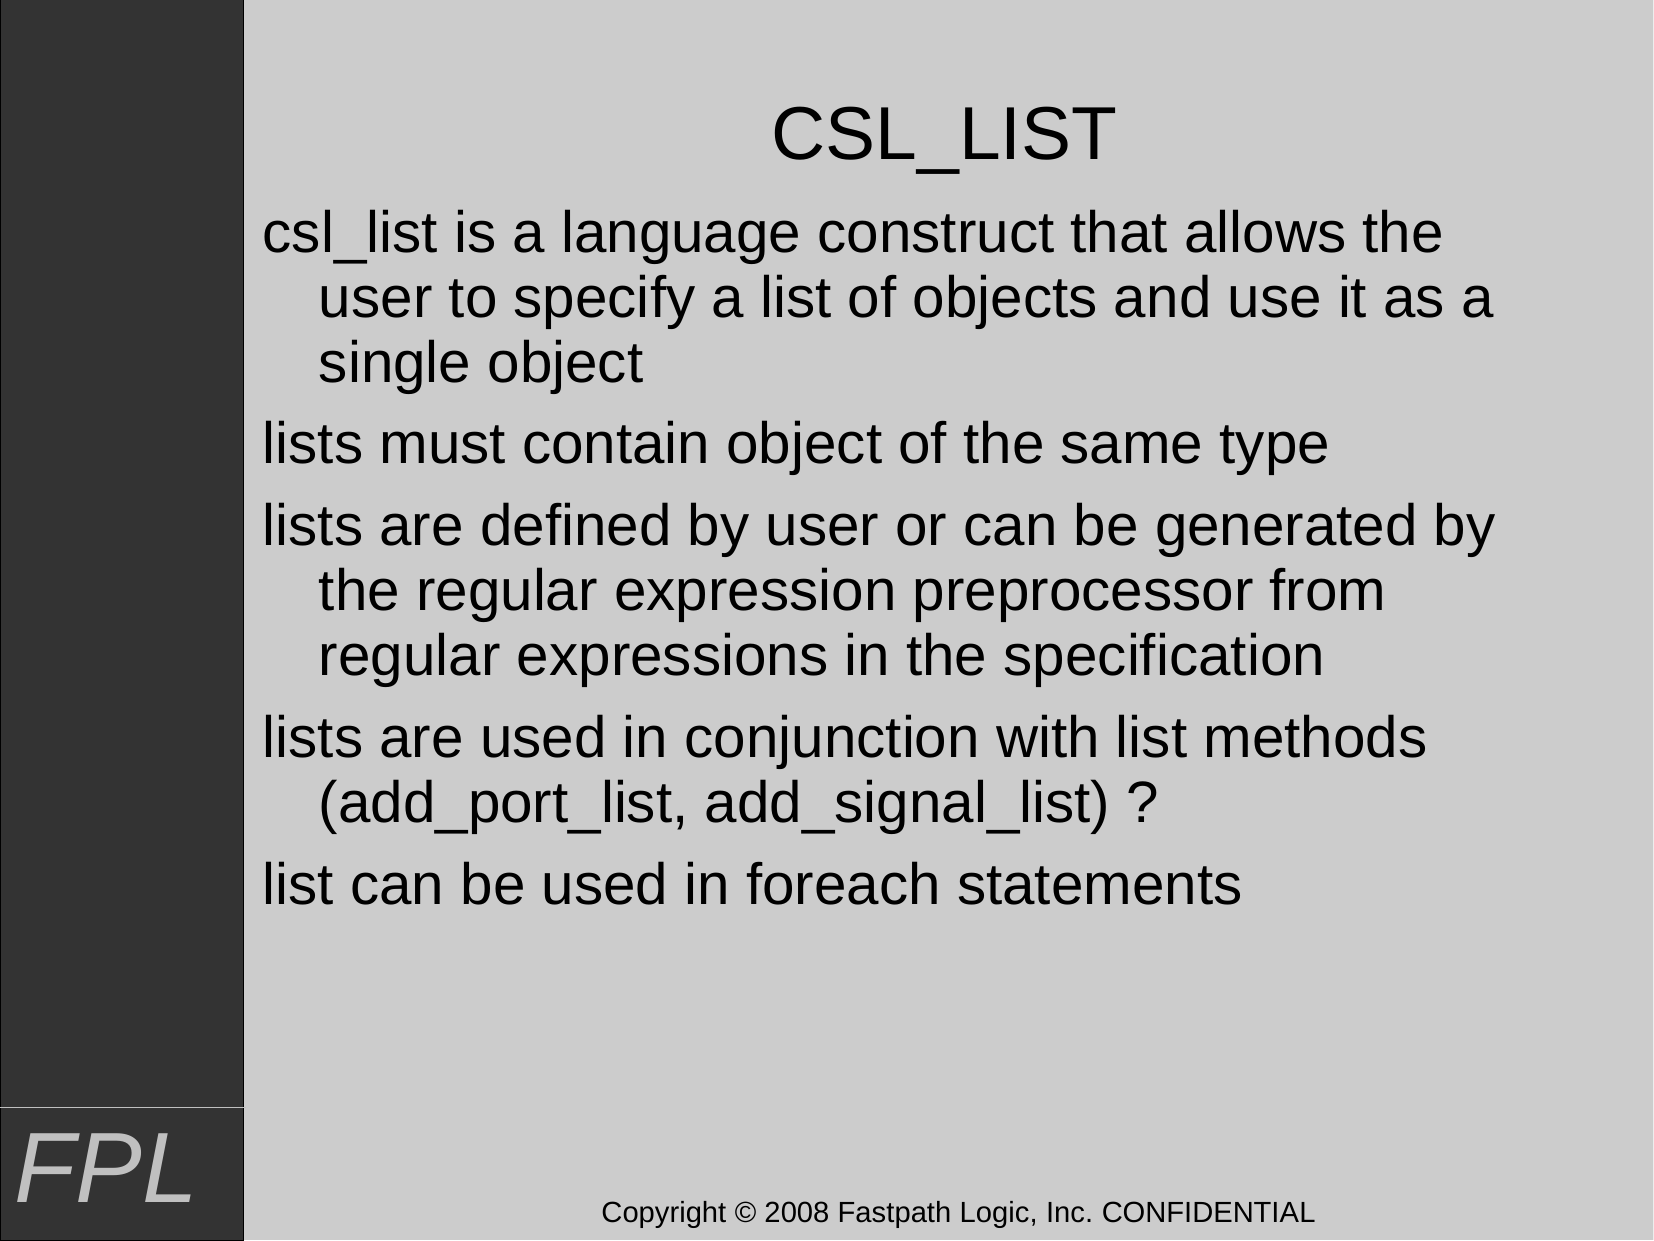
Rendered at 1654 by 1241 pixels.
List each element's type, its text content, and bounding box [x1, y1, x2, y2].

list csl_list is a language construct that allows the user to specify a list of objects and use it as a single object lists must contain object of the same type lists are defined by user or can be generated by the regular expression preprocessor from regular expressions in the specification lists are used in conjunction with list methods (add_port_list, add_signal_list) ? list can be used in foreach statements [262, 199, 1575, 1132]
title CSL_LIST [393, 25, 1496, 199]
